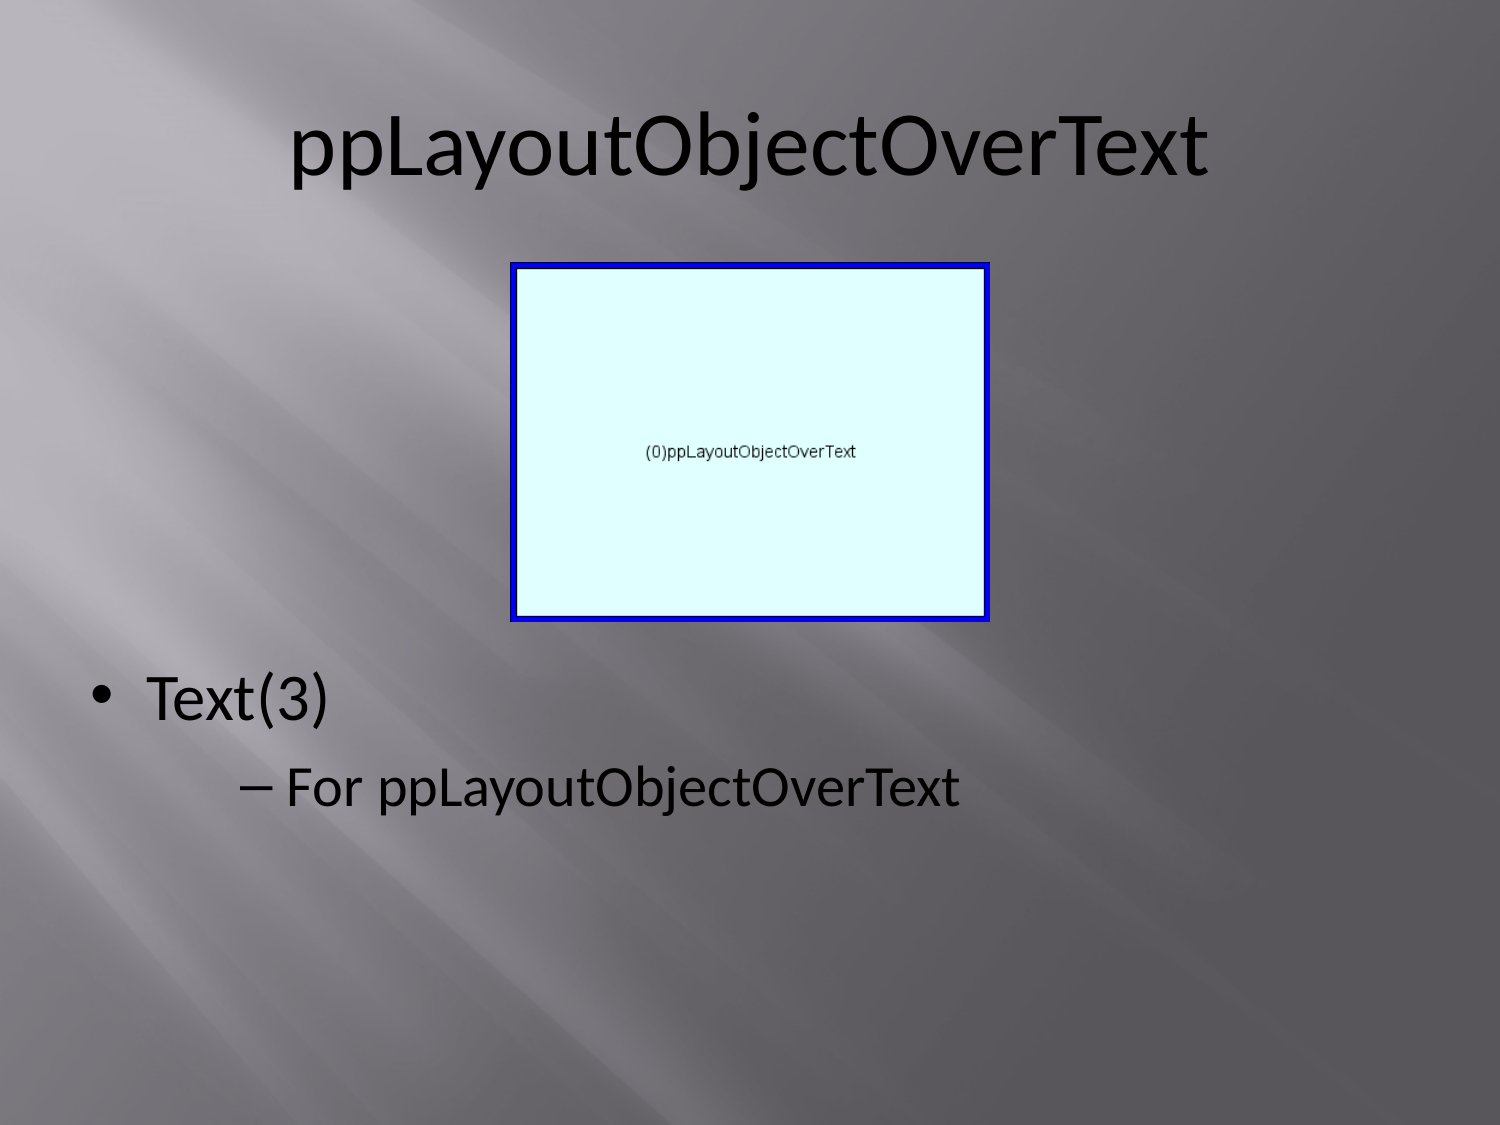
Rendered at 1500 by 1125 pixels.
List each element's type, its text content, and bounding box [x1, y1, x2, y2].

title ppLayoutObjectOverText [75, 45, 1426, 233]
picture [510, 262, 990, 622]
list Text(3) For ppLayoutObjectOverText [75, 646, 1426, 1006]
